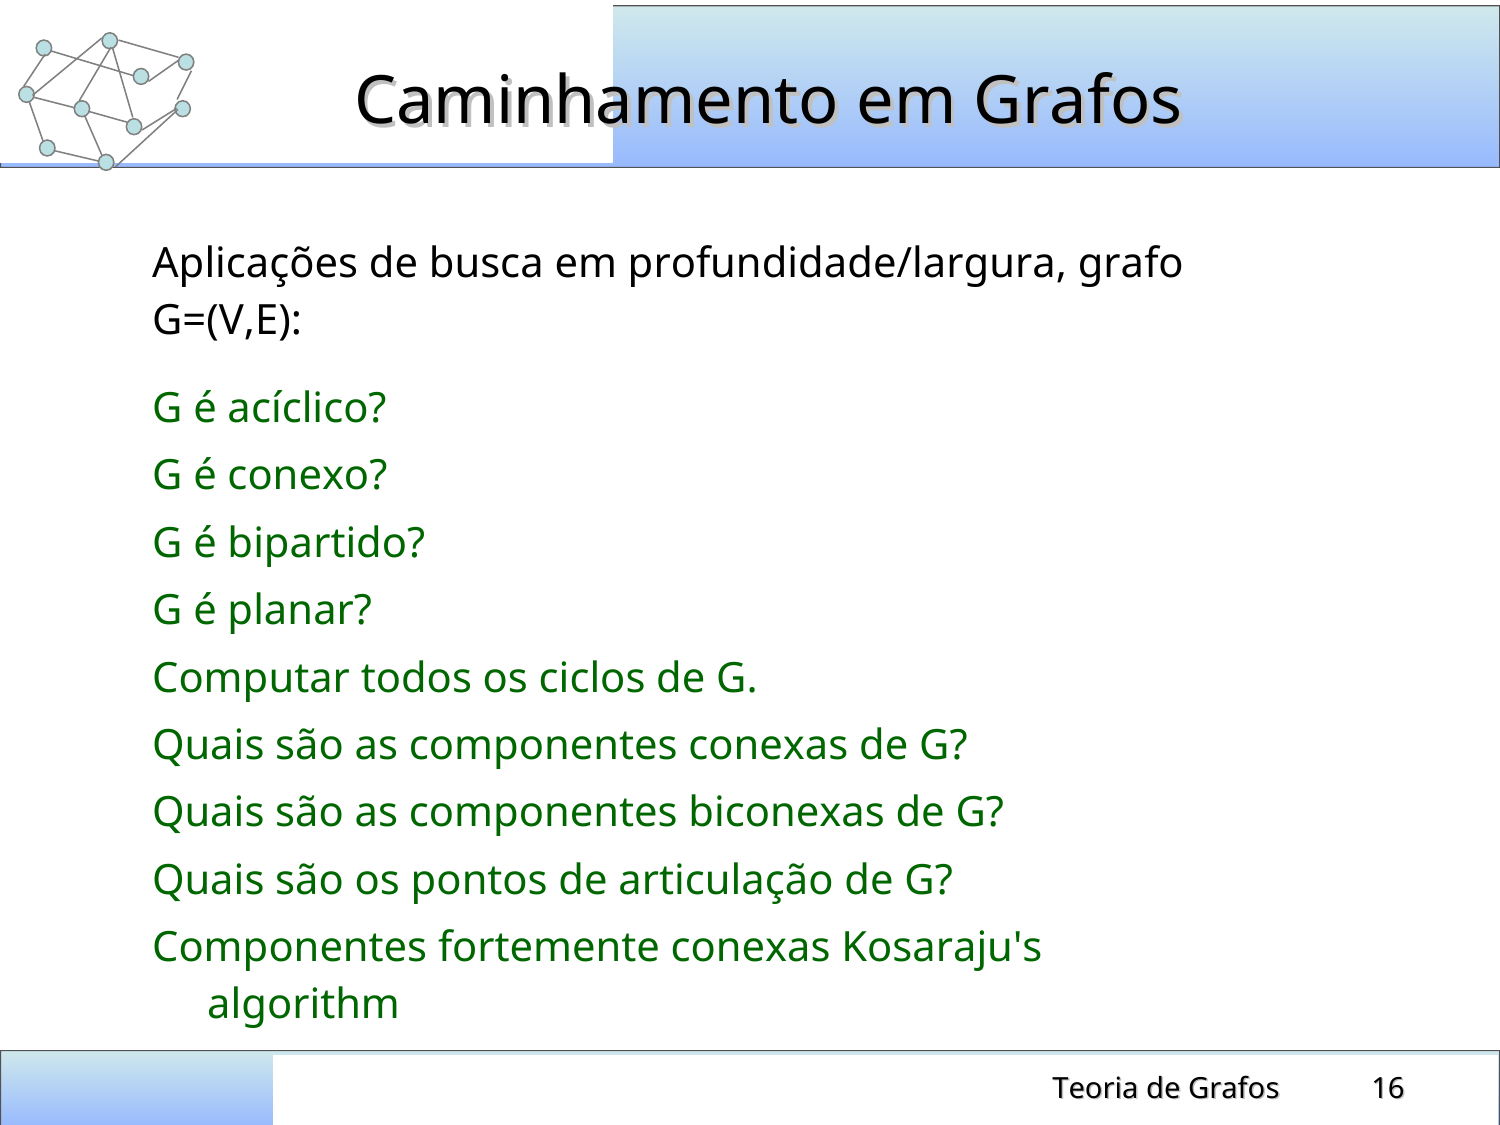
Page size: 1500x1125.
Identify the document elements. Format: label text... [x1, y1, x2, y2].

title Caminhamento em Grafos [237, 45, 1300, 150]
list Aplicações de busca em profundidade/largura, grafo G=(V,E): G é acíclico? G é conexo? G é bipartido? G é planar? Computar todos os ciclos de G. Quais são as componentes conexas de G? Quais são as componentes biconexas de G? Quais são os pontos de articulação de G? Componentes fortemente conexas Kosaraju's algorithm [137, 224, 1250, 943]
